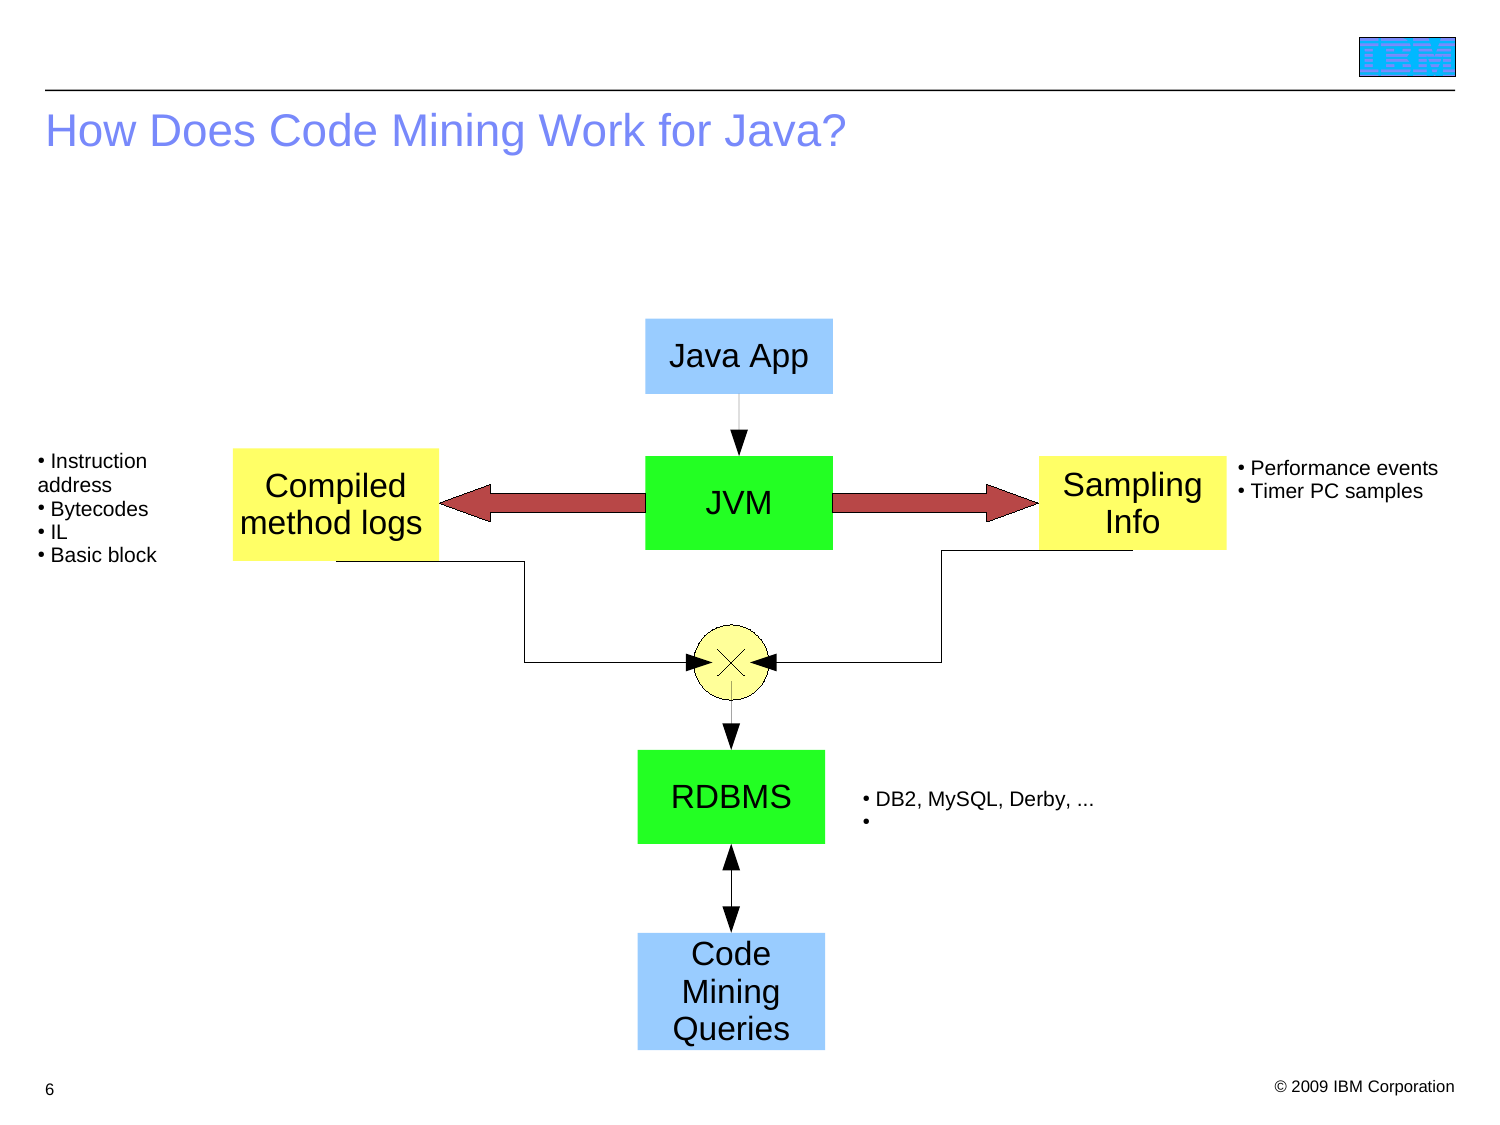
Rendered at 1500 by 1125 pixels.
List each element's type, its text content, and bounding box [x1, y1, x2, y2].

text_box Compiled method logs [232, 448, 440, 561]
text_box [832, 484, 1039, 522]
text_box Instruction address Bytecodes IL Basic block [37, 449, 226, 550]
text_box Code Mining Queries [637, 932, 826, 1051]
text_box [440, 484, 646, 522]
text_box Java App [645, 318, 833, 394]
text_box Performance events Timer PC samples [1237, 456, 1444, 550]
text_box [694, 624, 769, 701]
text_box DB2, MySQL, Derby, ... [862, 787, 1144, 844]
text_box Sampling Info [1039, 456, 1227, 550]
text_box JVM [645, 456, 833, 550]
text_box RDBMS [637, 749, 826, 844]
title How Does Code Mining Work for Java? [30, 97, 1456, 218]
